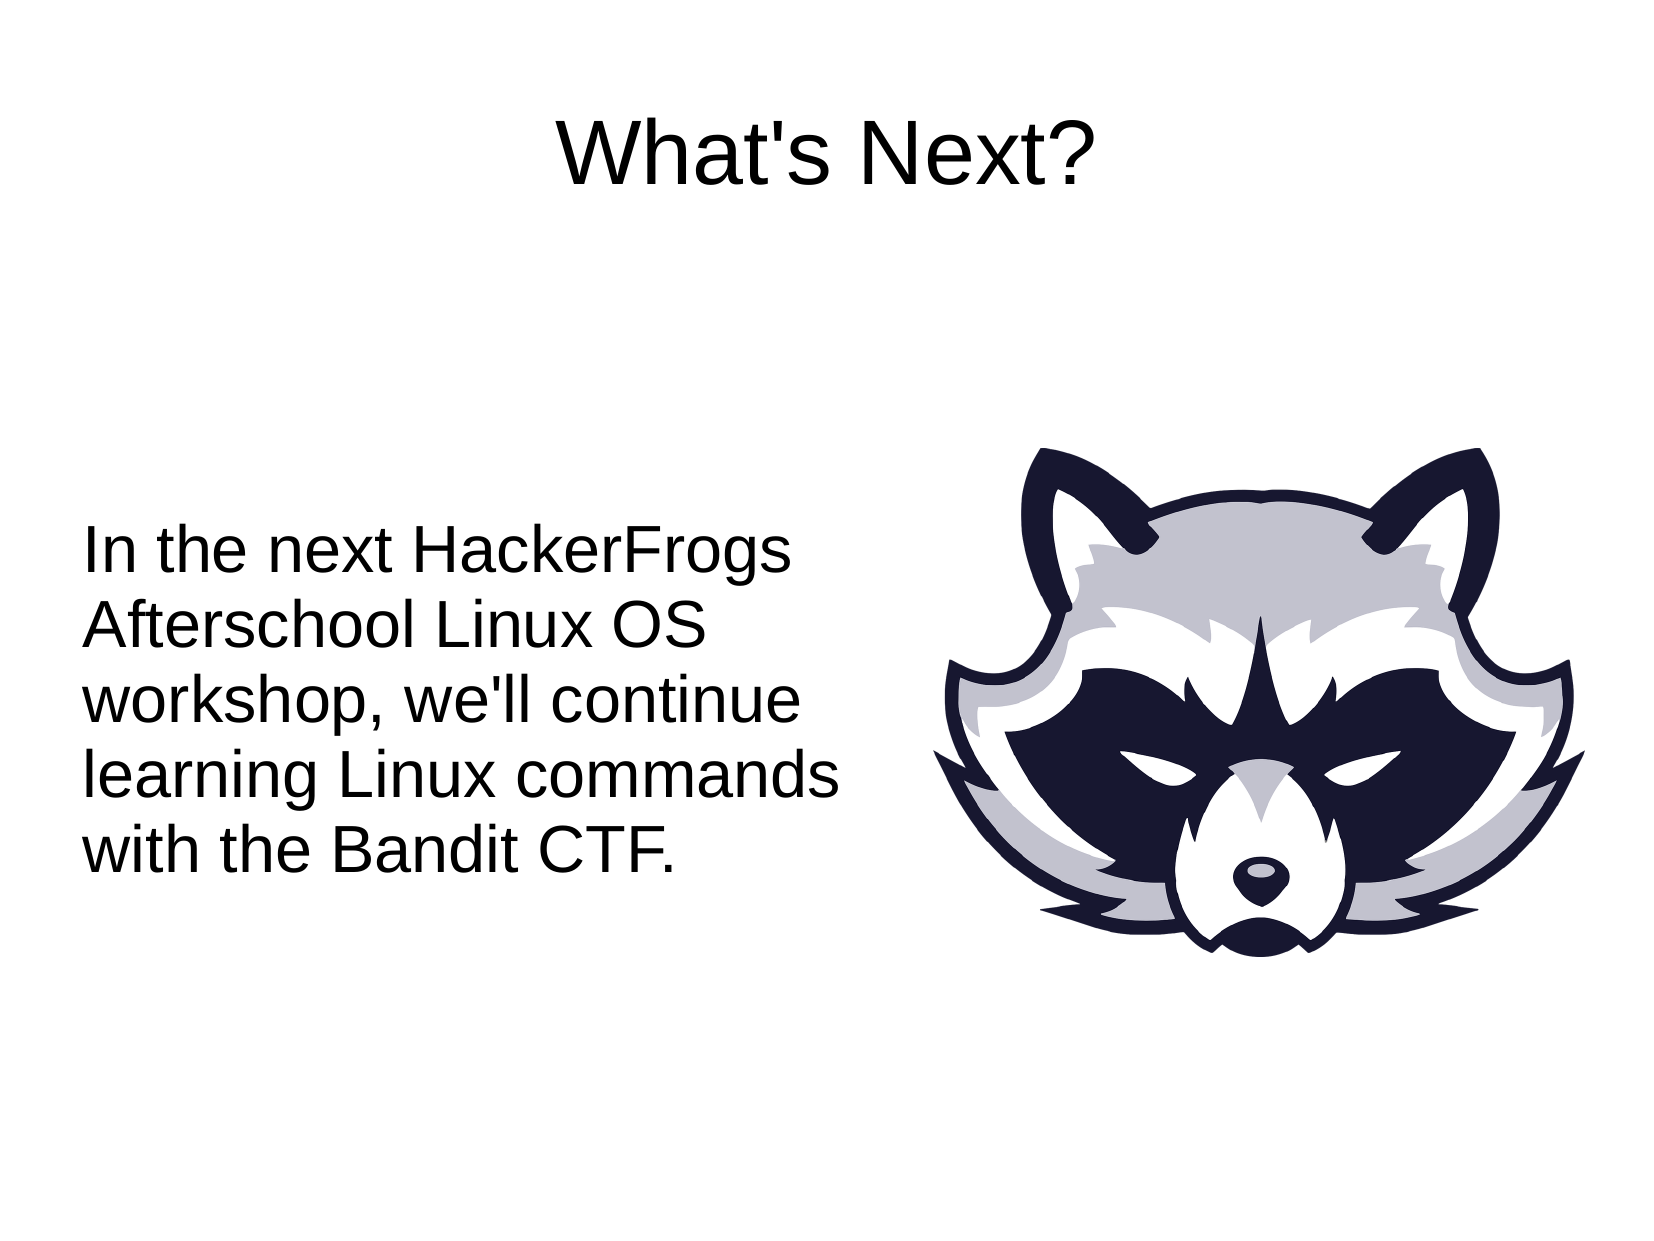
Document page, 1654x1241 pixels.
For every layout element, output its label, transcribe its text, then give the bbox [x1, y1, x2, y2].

picture [933, 448, 1585, 957]
title What's Next? [82, 49, 1571, 257]
subtitle In the next HackerFrogs Afterschool Linux OS workshop, we'll continue learning Linux commands with the Bandit CTF. [82, 290, 1571, 1109]
